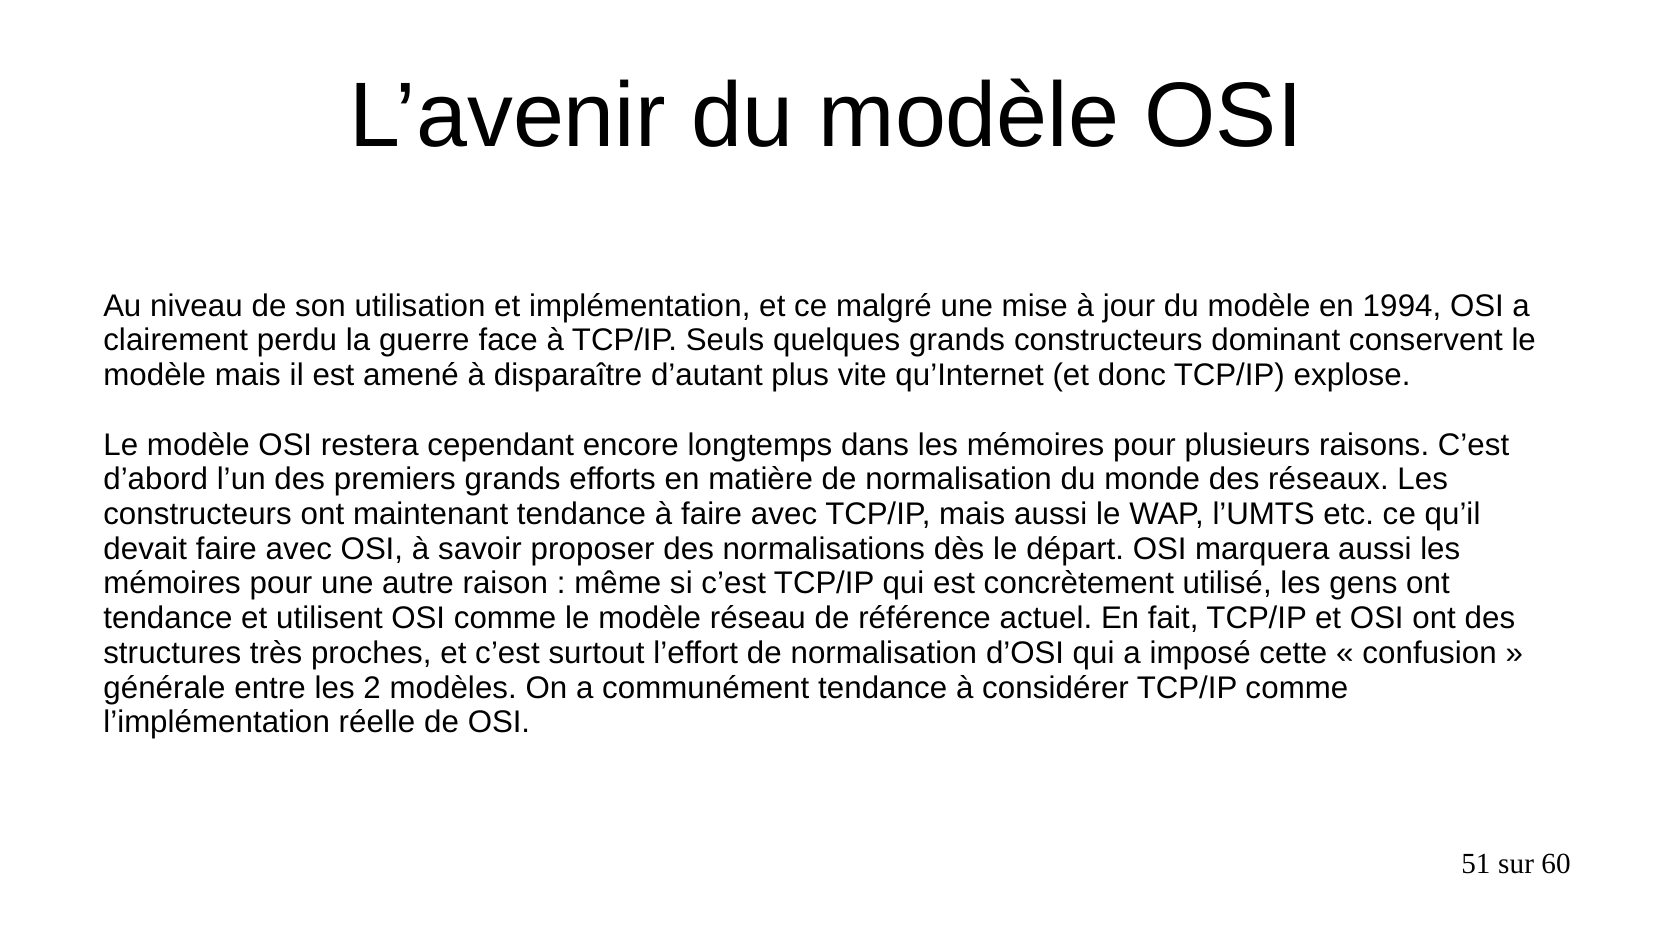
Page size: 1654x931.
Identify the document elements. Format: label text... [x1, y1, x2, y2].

title L’avenir du modèle OSI [82, 37, 1571, 193]
text_box Au niveau de son utilisation et implémentation, et ce malgré une mise à jour du modèle en 1994, OSI a clairement perdu la guerre face à TCP/IP. Seuls quelques grands constructeurs dominant conservent le modèle mais il est amené à disparaître d’autant plus vite qu’Internet (et donc TCP/IP) explose. Le modèle OSI restera cependant encore longtemps dans les mémoires pour plusieurs raisons. C’est d’abord l’un des premiers grands efforts en matière de normalisation du monde des réseaux. Les constructeurs ont maintenant tendance à faire avec TCP/IP, mais aussi le WAP, l’UMTS etc. ce qu’il devait faire avec OSI, à savoir proposer des normalisations dès le départ. OSI marquera aussi les mémoires pour une autre raison : même si c’est TCP/IP qui est concrètement utilisé, les gens ont tendance et utilisent OSI comme le modèle réseau de référence actuel. En fait, TCP/IP et OSI ont des structures très proches, et c’est surtout l’effort de normalisation d’OSI qui a imposé cette « confusion » générale entre les 2 modèles. On a communément tendance à considérer TCP/IP comme l’implémentation réelle de OSI. [88, 280, 1580, 747]
